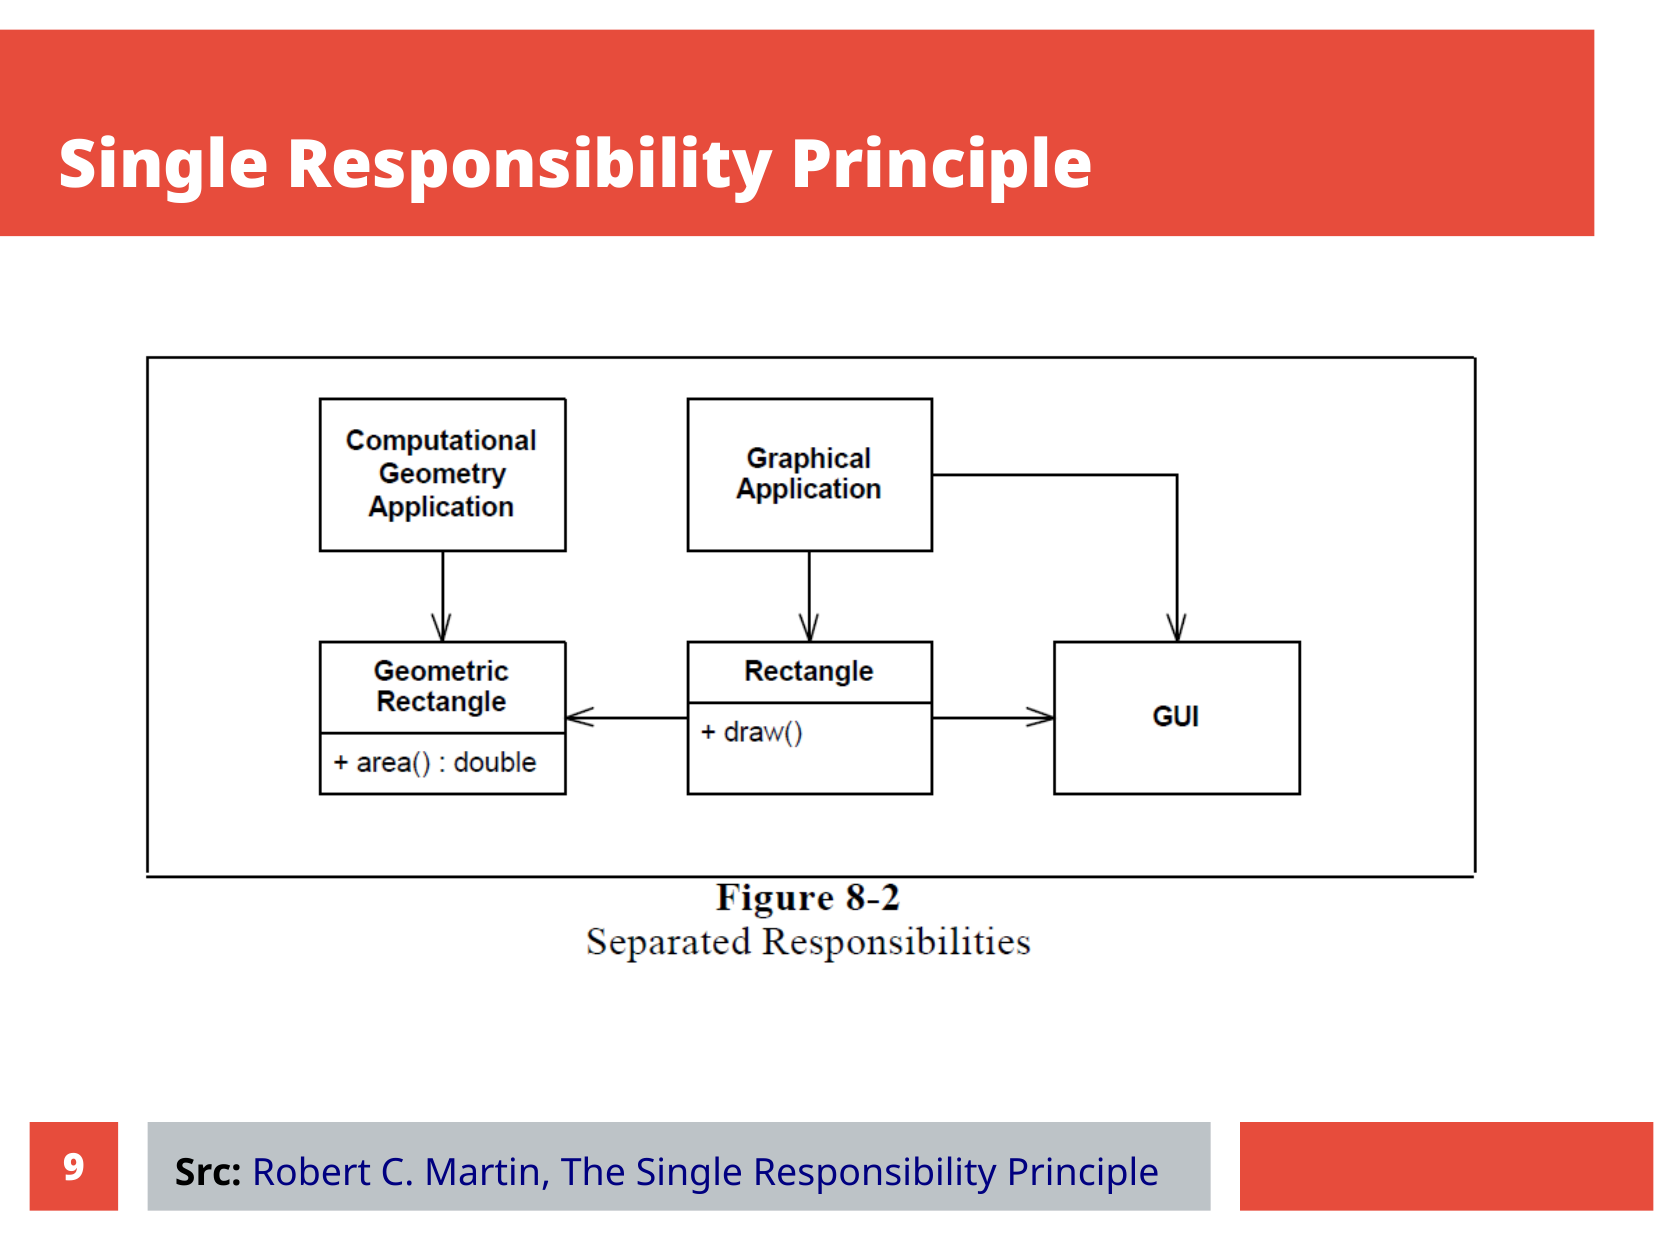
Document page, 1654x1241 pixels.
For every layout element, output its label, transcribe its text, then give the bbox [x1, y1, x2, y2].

text_box Src: Robert C. Martin, The Single Responsibility Principle [160, 1138, 1642, 1201]
title Single Responsibility Principle [59, 59, 1595, 207]
picture [46, 319, 1580, 1000]
